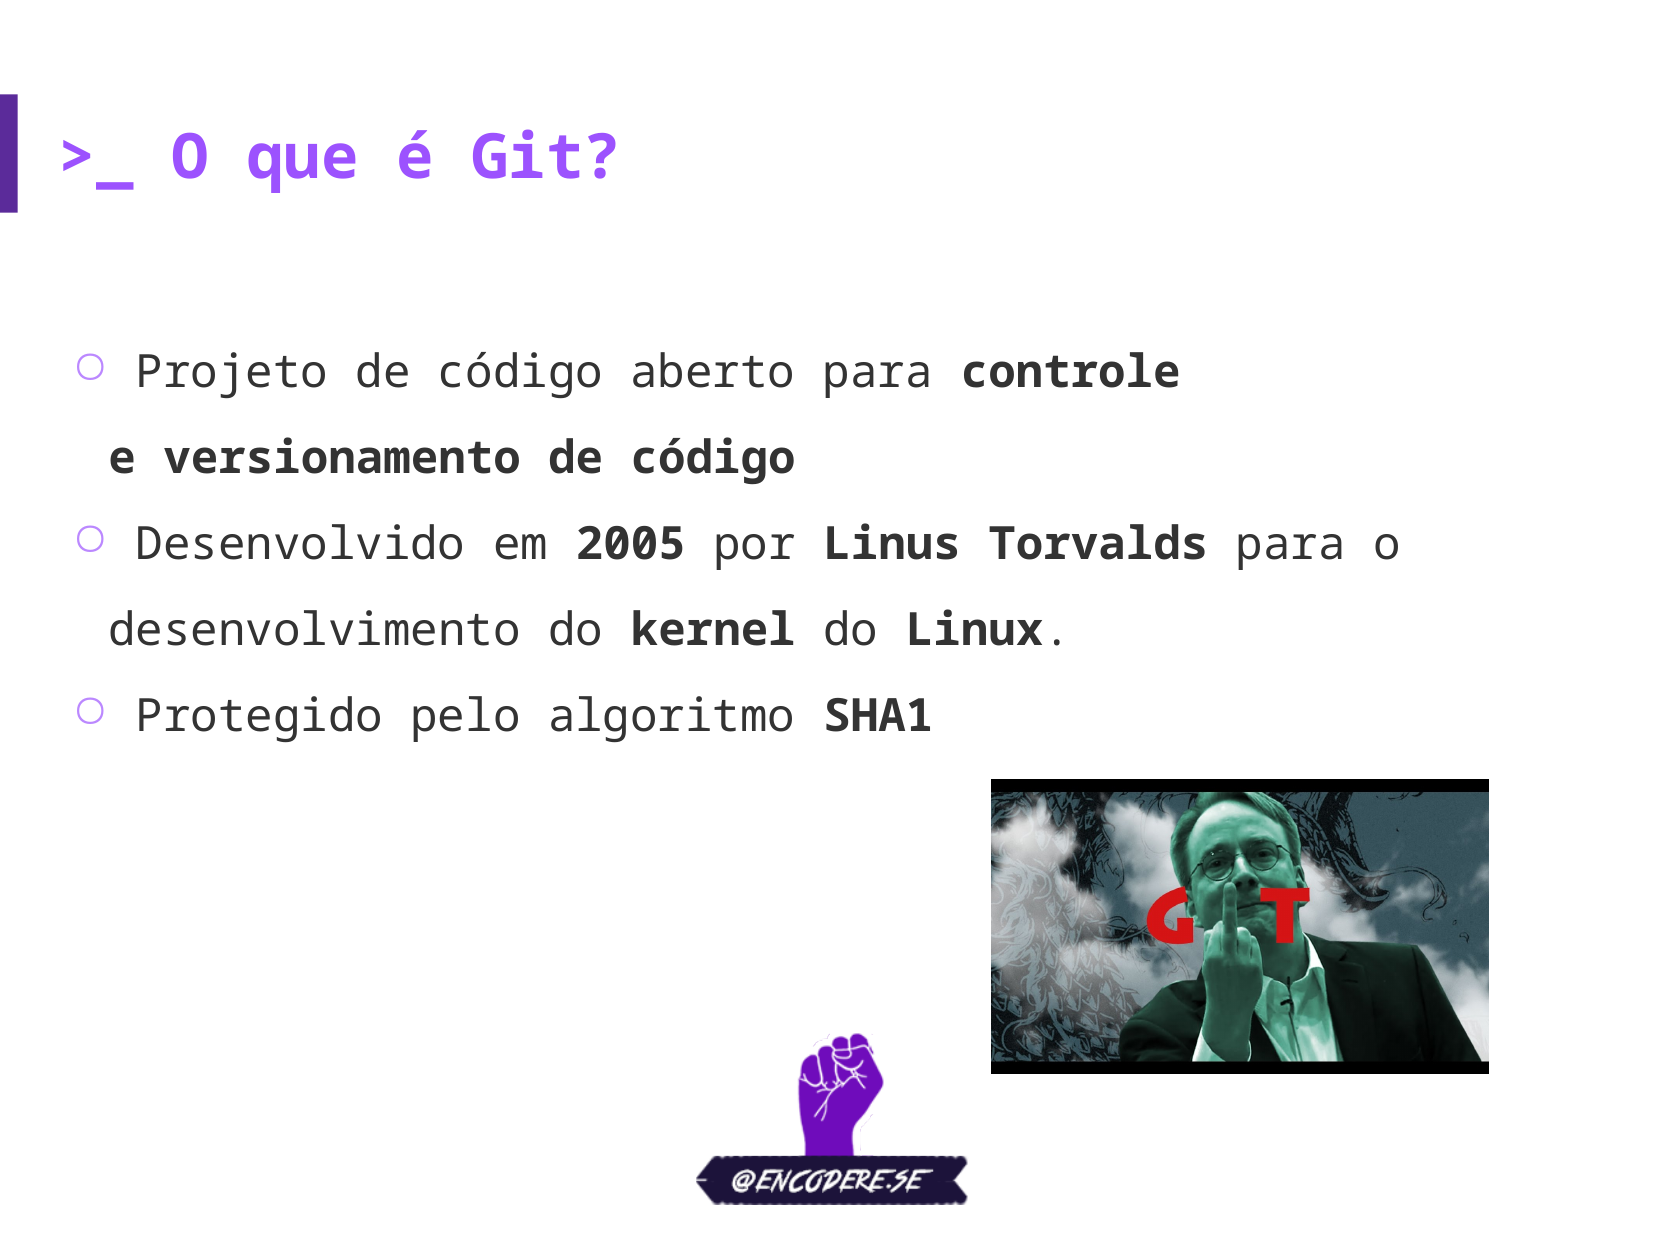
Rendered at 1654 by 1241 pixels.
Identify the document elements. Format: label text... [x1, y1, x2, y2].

picture [991, 779, 1489, 1074]
title >_ O que é Git? [59, 112, 1355, 190]
text_box [0, 94, 18, 213]
text_box Projeto de código aberto para controle e versionamento de código Desenvolvido em 2005 por Linus Torvalds para o desenvolvimento do kernel do Linux. Protegido pelo algoritmo SHA1 [57, 330, 1480, 722]
picture [696, 1027, 969, 1205]
